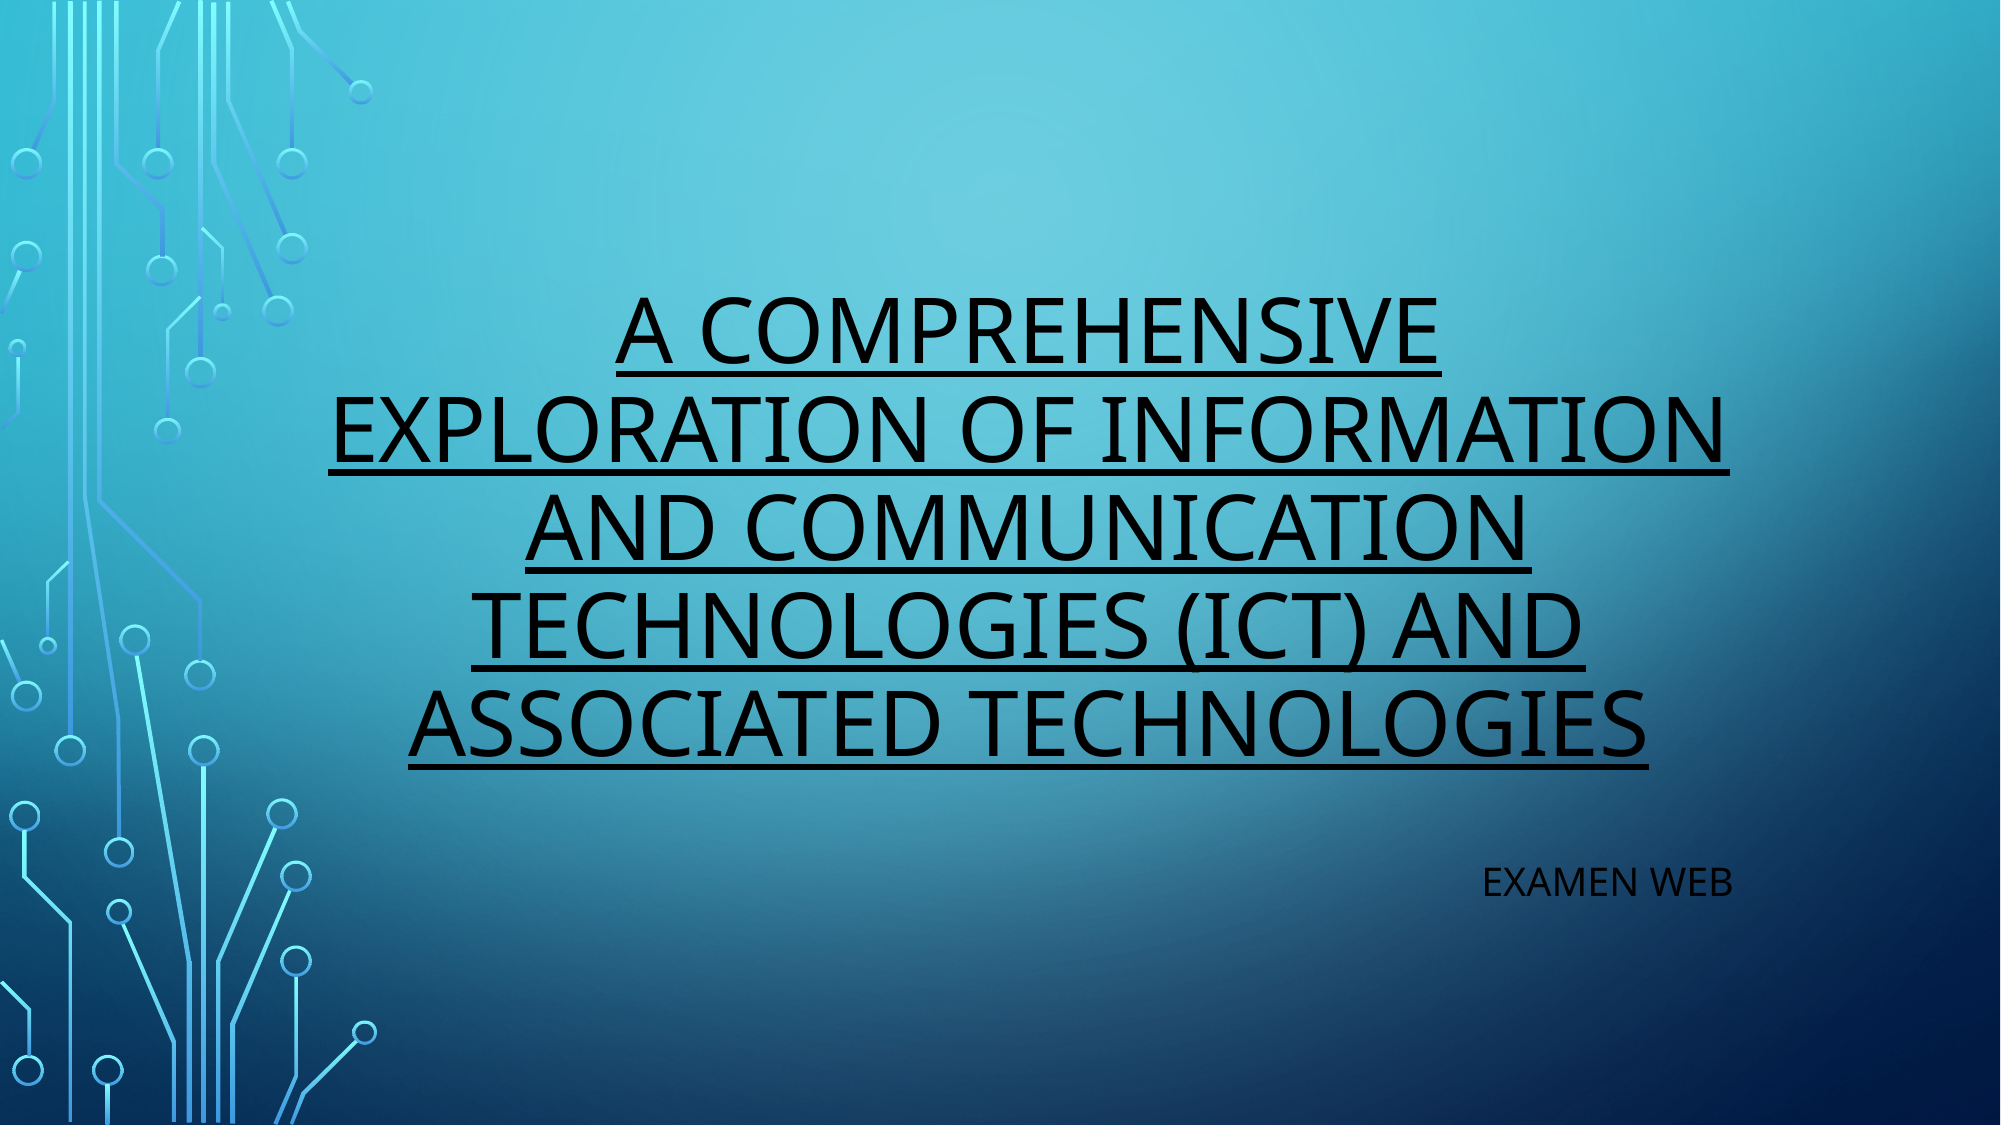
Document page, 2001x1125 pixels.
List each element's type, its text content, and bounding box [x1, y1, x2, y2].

subtitle Examen web [1466, 845, 1751, 917]
title A Comprehensive Exploration of Information and Communication Technologies (ICT) and Associated Technologies [307, 184, 1750, 784]
